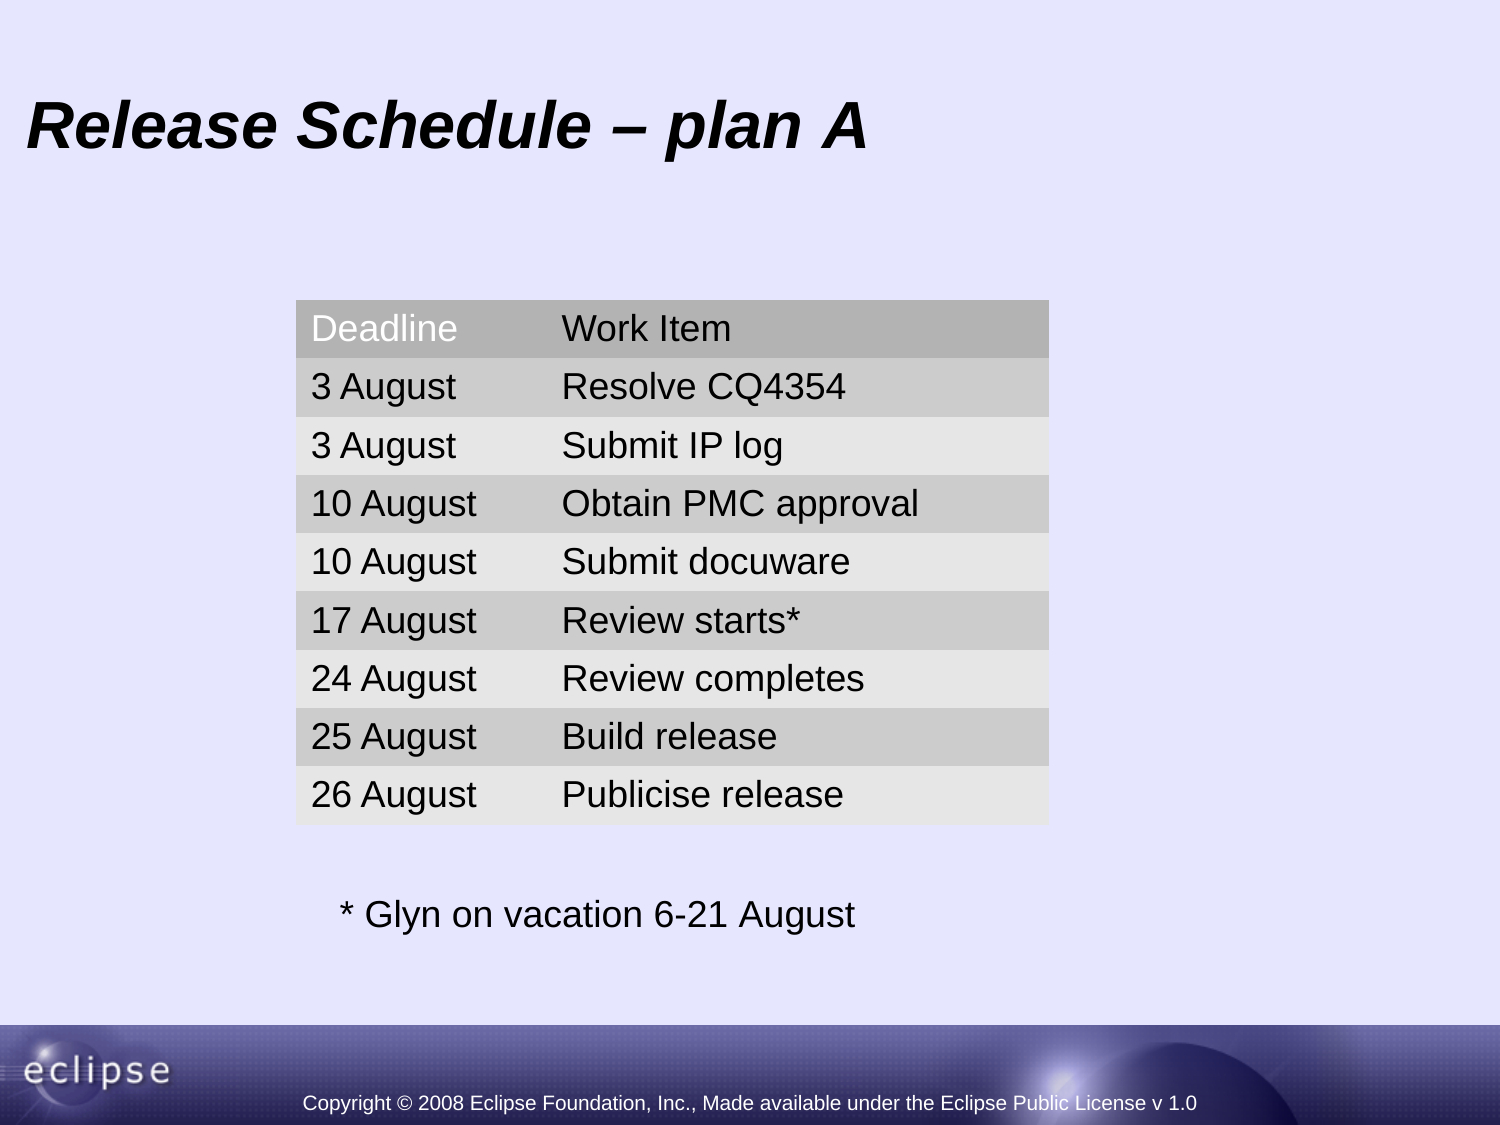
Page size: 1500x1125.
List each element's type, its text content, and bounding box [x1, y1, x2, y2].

table_cell Submit docuware [547, 533, 1049, 591]
table_cell Publicise release [547, 766, 1049, 825]
table_cell Obtain PMC approval [547, 475, 1049, 533]
table_cell Review completes [547, 650, 1049, 708]
table_cell Resolve CQ4354 [547, 358, 1049, 417]
table_header Deadline [296, 300, 547, 358]
text_box * Glyn on vacation 6-21 August [324, 885, 1300, 943]
table_cell 25 August [296, 708, 547, 766]
table_cell 17 August [296, 591, 547, 650]
table_cell 10 August [296, 533, 547, 591]
table_cell 24 August [296, 650, 547, 708]
table_cell Review starts* [547, 591, 1049, 650]
table_cell 10 August [296, 475, 547, 533]
table_cell 3 August [296, 417, 547, 475]
table_header Work Item [547, 300, 1049, 358]
picture [0, 1025, 1500, 1125]
table_cell 3 August [296, 358, 547, 417]
table_cell Submit IP log [547, 417, 1049, 475]
title Release Schedule – plan A [26, 84, 1474, 172]
table_cell Build release [547, 708, 1049, 766]
table_cell 26 August [296, 766, 547, 825]
